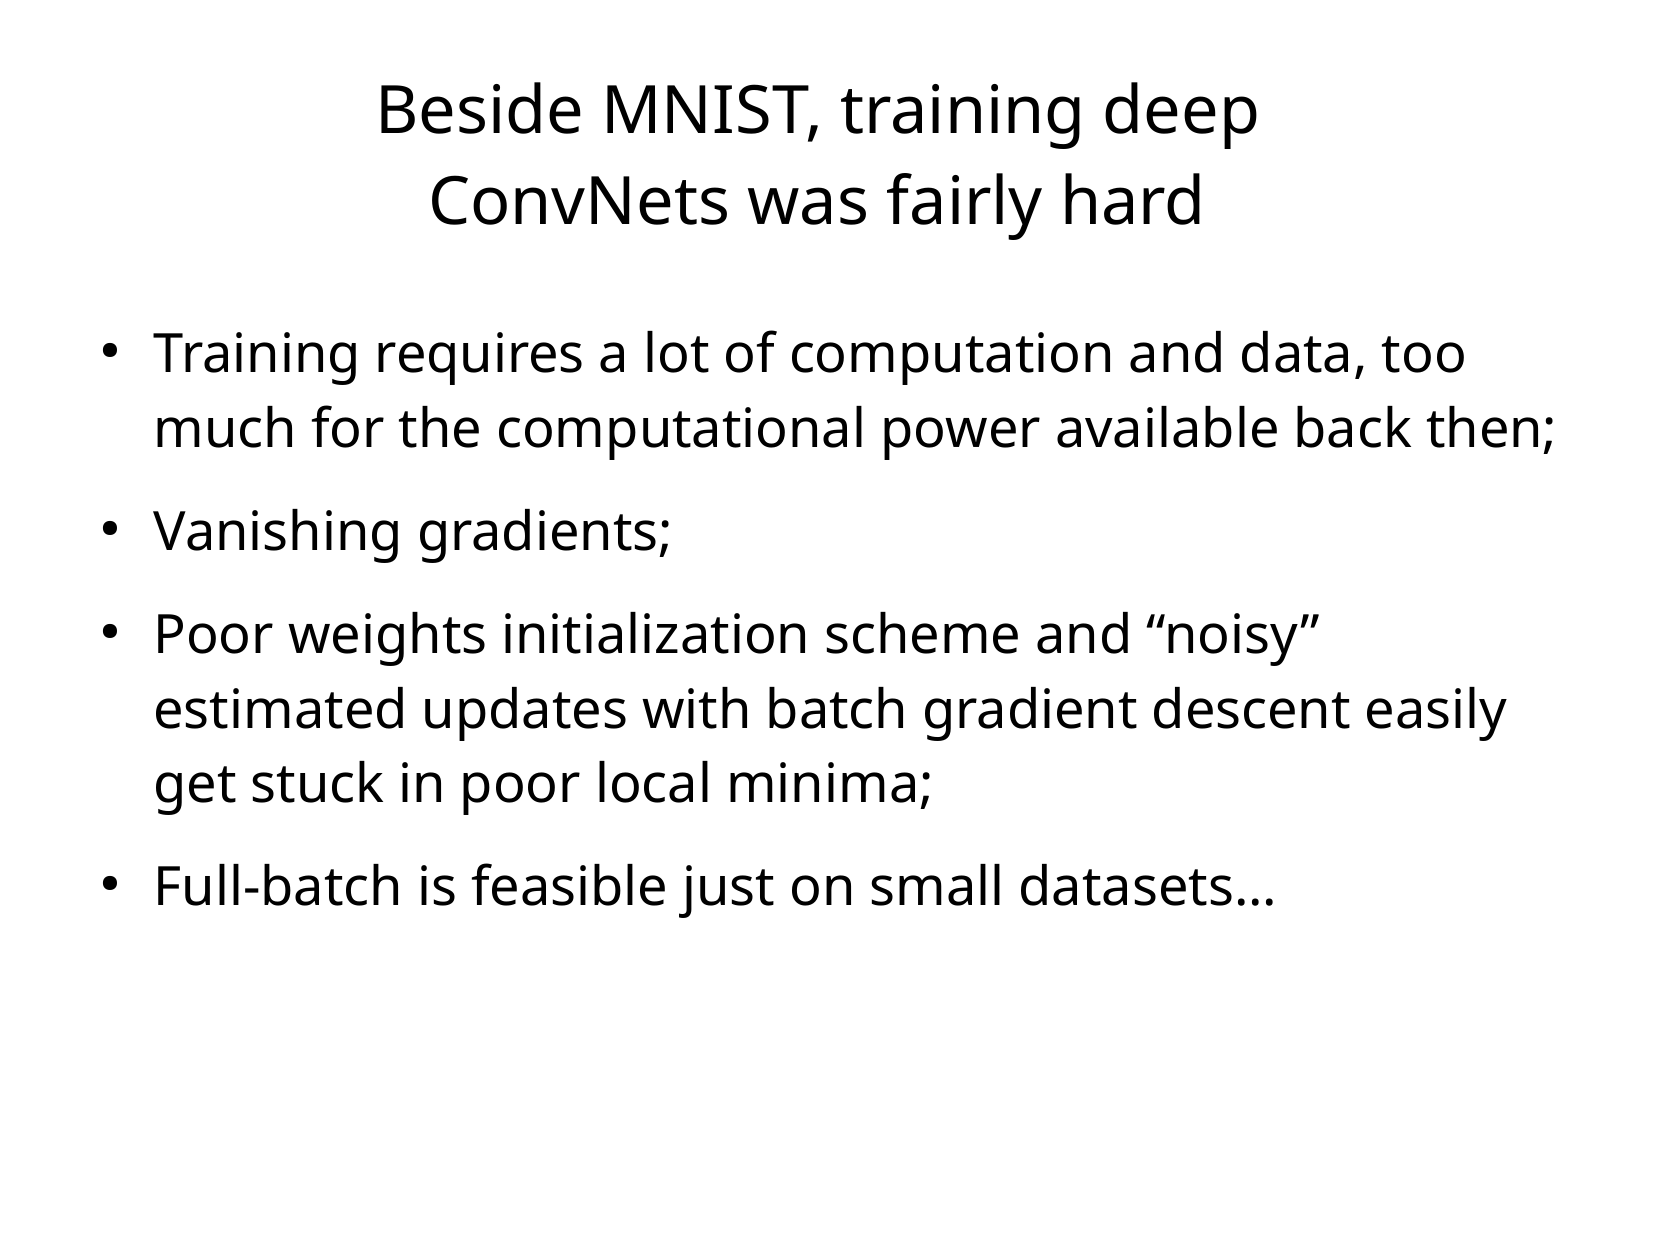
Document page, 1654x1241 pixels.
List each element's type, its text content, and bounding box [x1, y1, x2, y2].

list Training requires a lot of computation and data, too much for the computational power available back then; Vanishing gradients; Poor weights initialization scheme and “noisy” estimated updates with batch gradient descent easily get stuck in poor local minima; Full-batch is feasible just on small datasets... [82, 315, 1571, 1126]
title Beside MNIST, training deep ConvNets was fairly hard [82, 49, 1571, 257]
